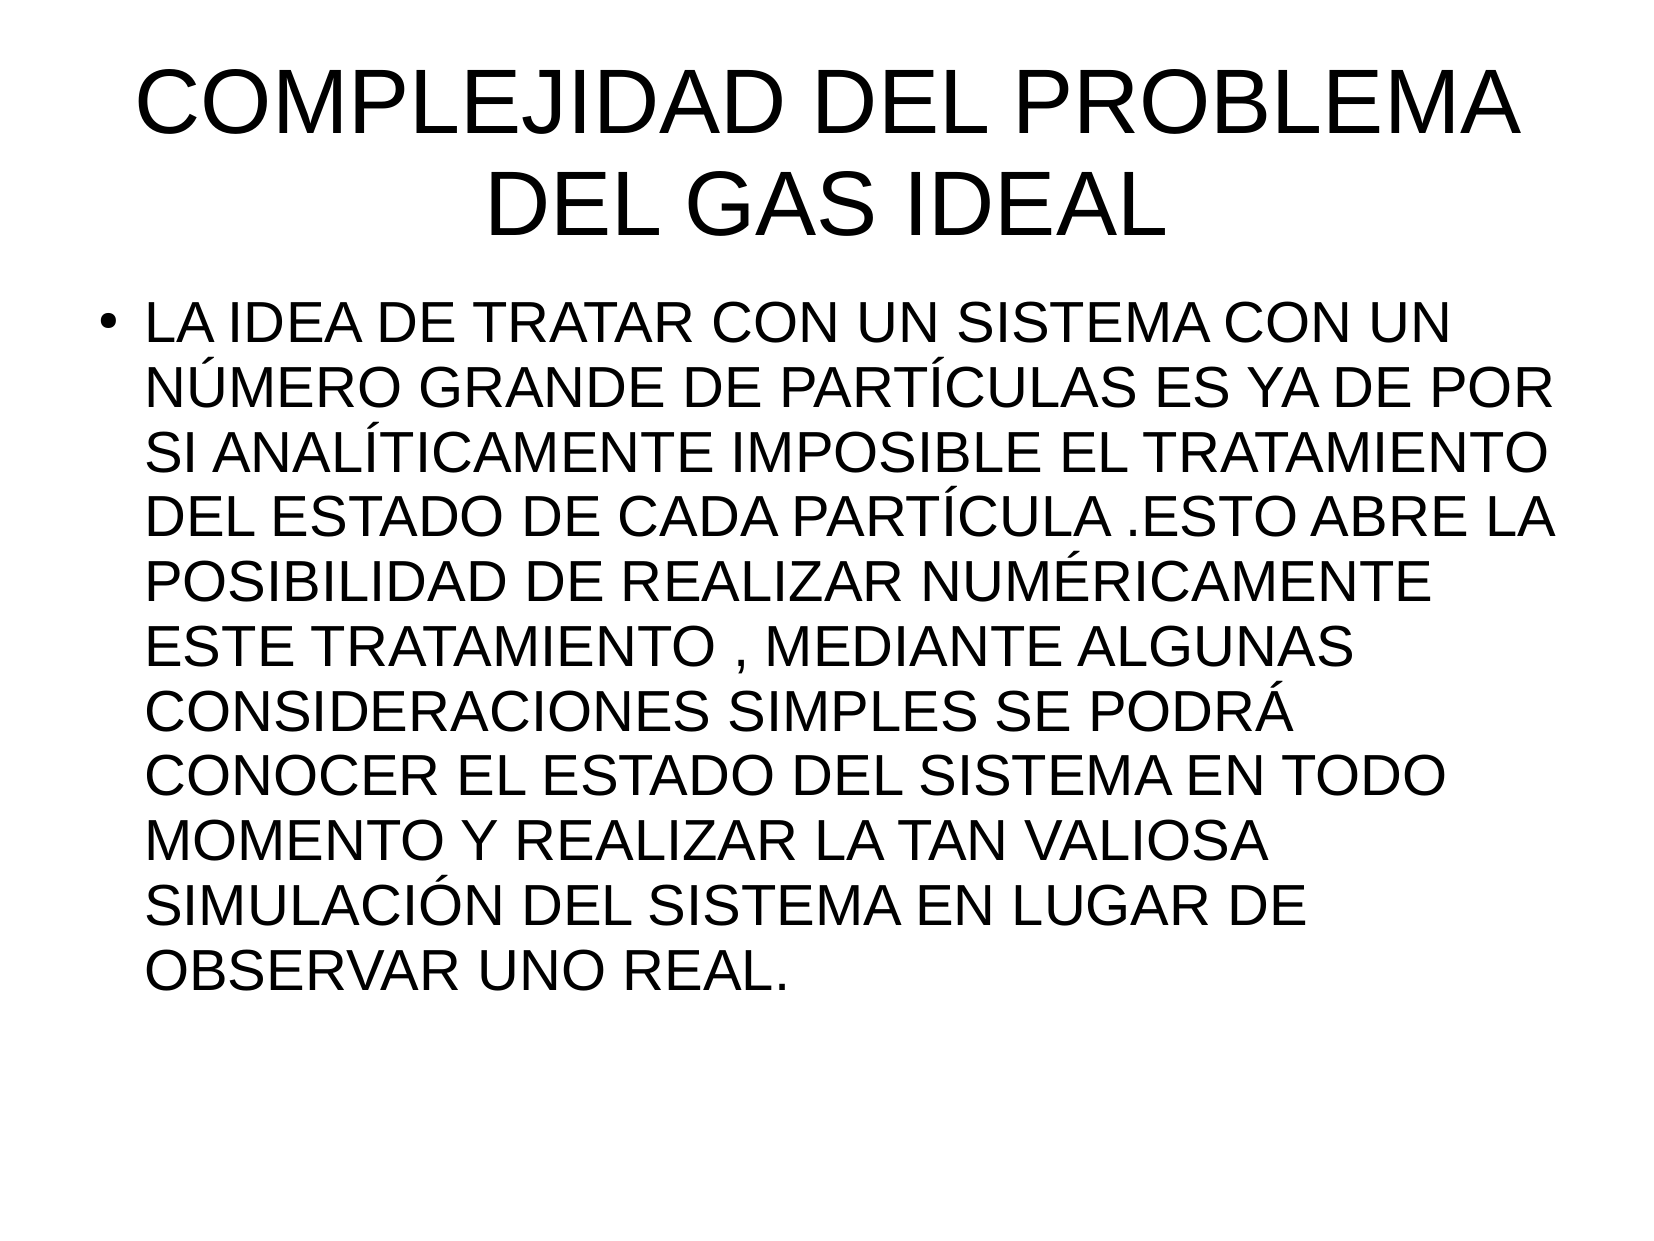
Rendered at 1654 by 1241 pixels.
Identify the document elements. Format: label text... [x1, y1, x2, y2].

title COMPLEJIDAD DEL PROBLEMA DEL GAS IDEAL [82, 49, 1571, 257]
list LA IDEA DE TRATAR CON UN SISTEMA CON UN NÚMERO GRANDE DE PARTÍCULAS ES YA DE POR SI ANALÍTICAMENTE IMPOSIBLE EL TRATAMIENTO DEL ESTADO DE CADA PARTÍCULA .ESTO ABRE LA POSIBILIDAD DE REALIZAR NUMÉRICAMENTE ESTE TRATAMIENTO , MEDIANTE ALGUNAS CONSIDERACIONES SIMPLES SE PODRÁ CONOCER EL ESTADO DEL SISTEMA EN TODO MOMENTO Y REALIZAR LA TAN VALIOSA SIMULACIÓN DEL SISTEMA EN LUGAR DE OBSERVAR UNO REAL. [82, 290, 1571, 1010]
